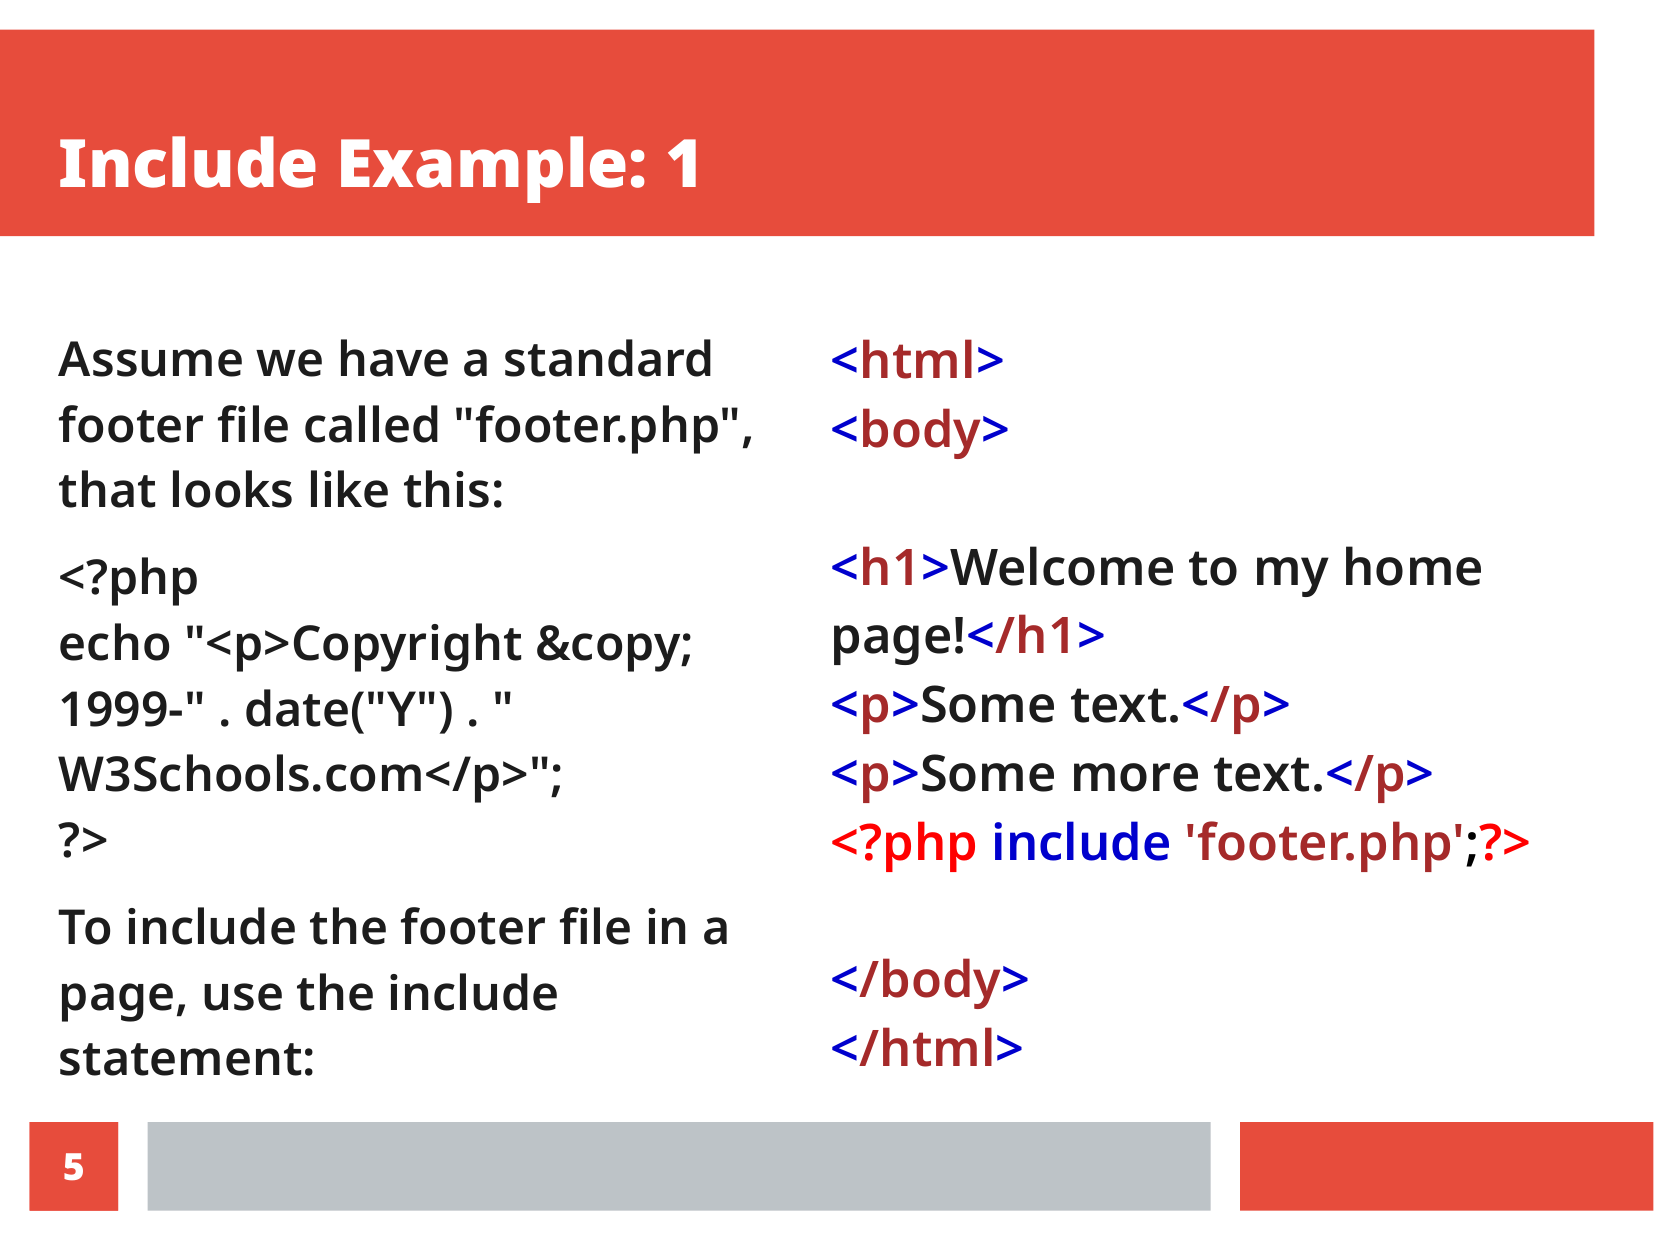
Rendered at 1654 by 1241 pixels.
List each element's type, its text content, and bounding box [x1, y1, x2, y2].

title Include Example: 1 [59, 59, 1595, 207]
list <html> <body> <h1>Welcome to my home page!</h1> <p>Some text.</p> <p>Some more text.</p> <?php include 'footer.php';?> </body> </html> [830, 324, 1566, 1093]
list Assume we have a standard footer file called "footer.php", that looks like this: <?php echo "<p>Copyright &copy; 1999-" . date("Y") . " W3Schools.com</p>"; ?> To include the footer file in a page, use the include statement: [59, 324, 794, 1093]
